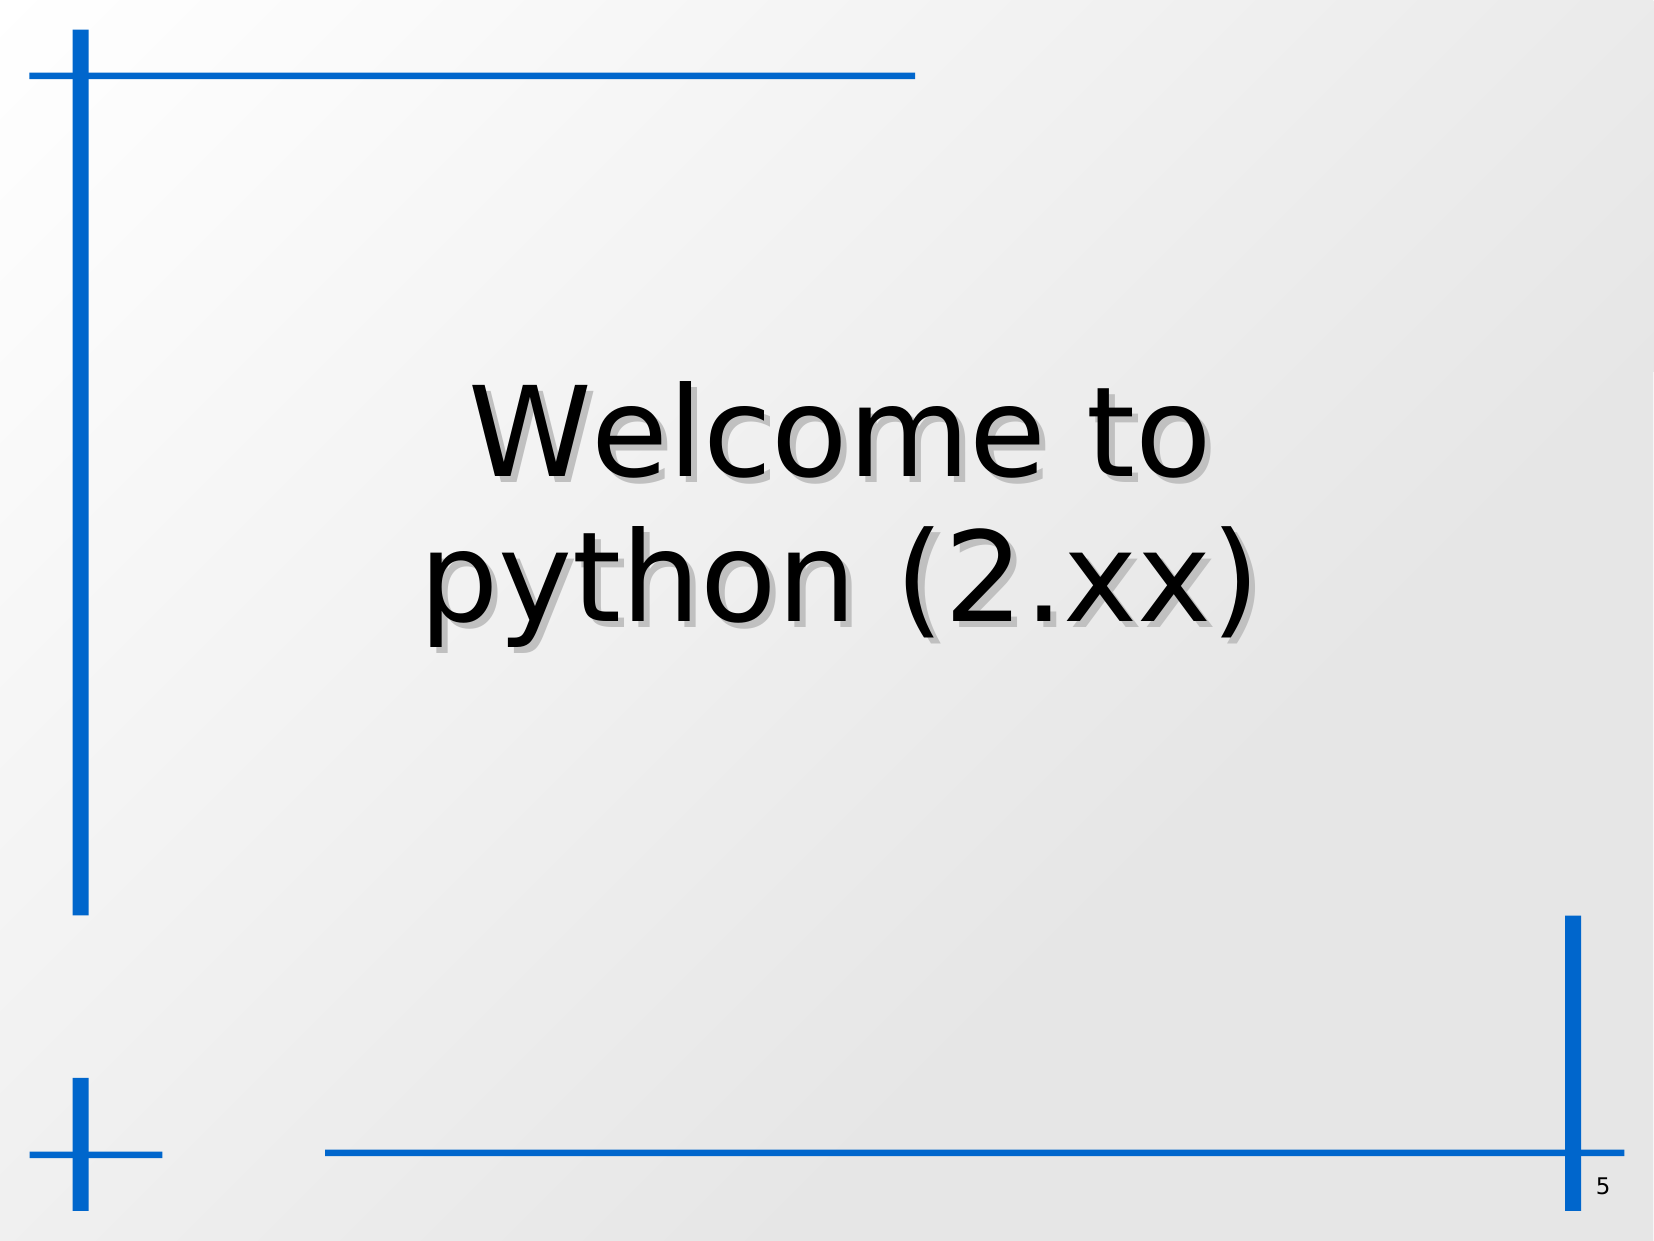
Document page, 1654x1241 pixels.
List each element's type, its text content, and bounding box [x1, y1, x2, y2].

list Welcome to python (2.xx) [304, 360, 1306, 1178]
